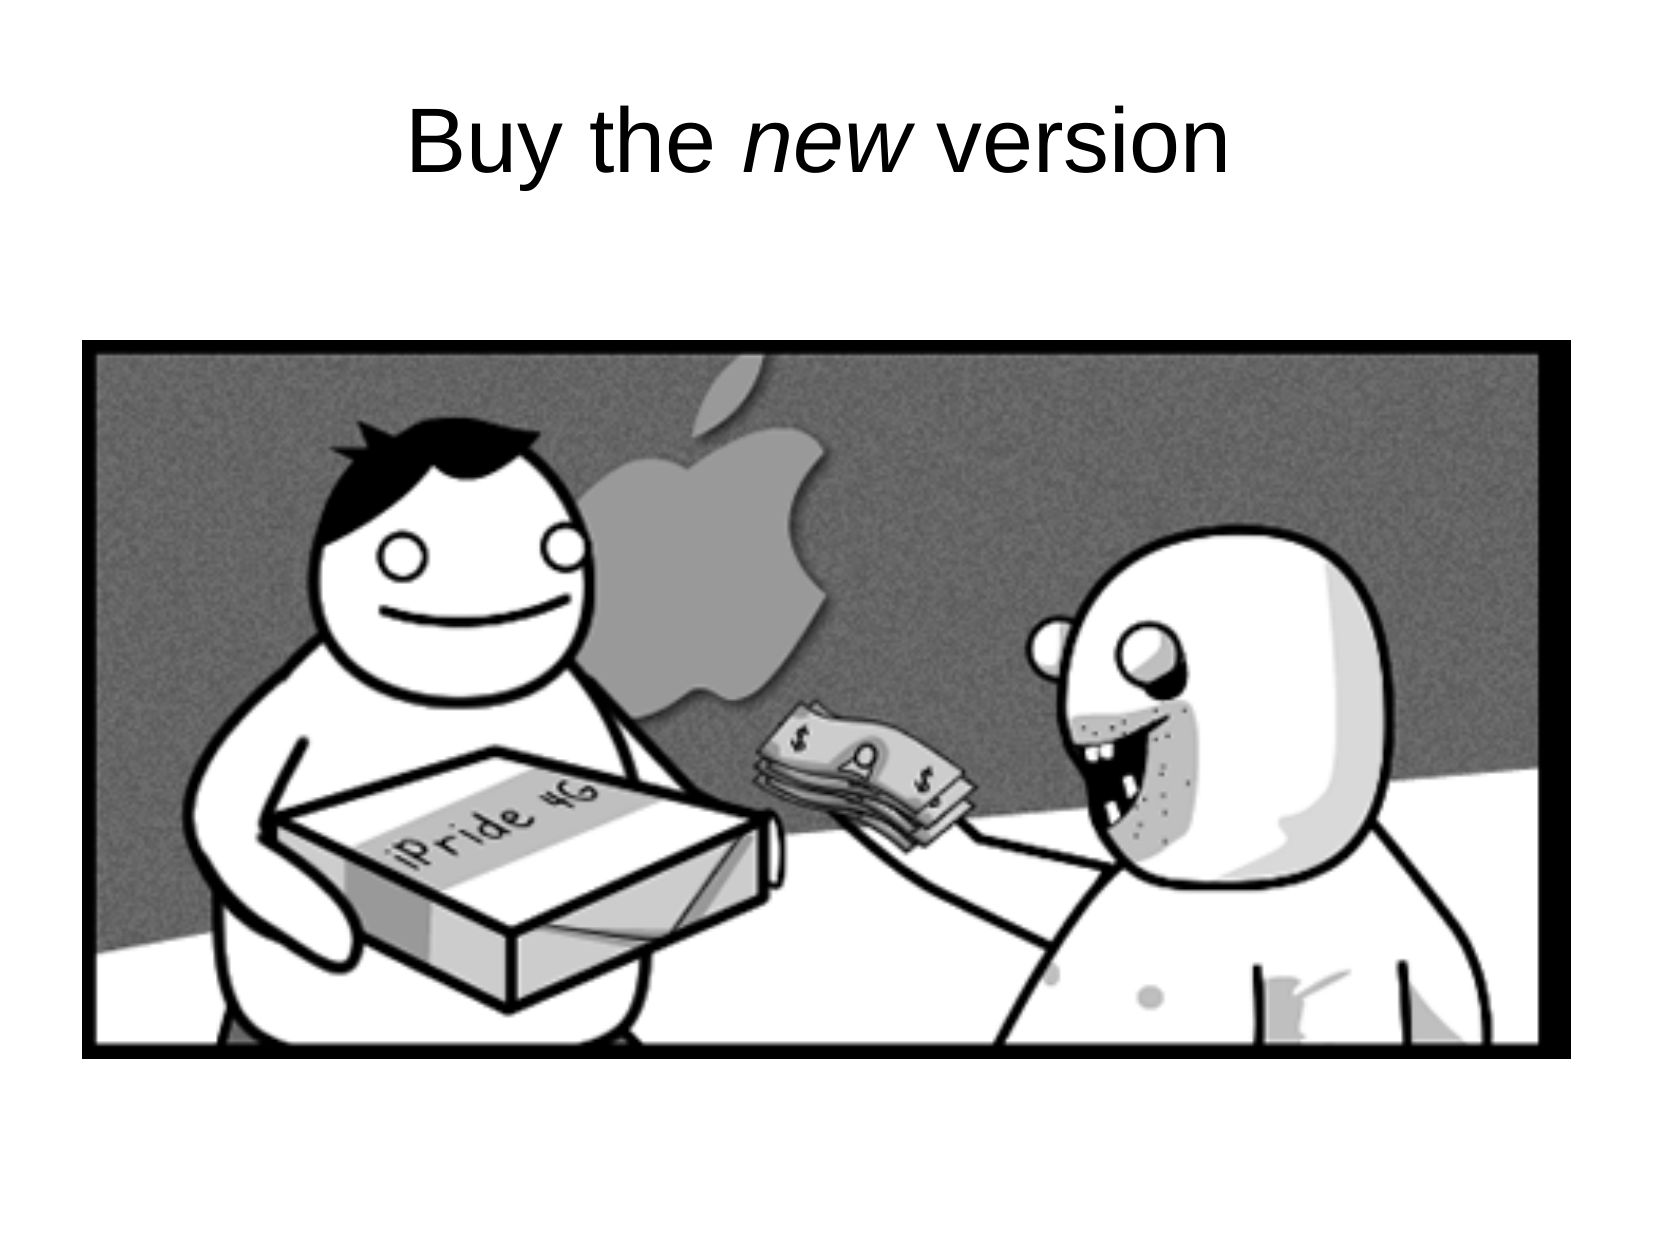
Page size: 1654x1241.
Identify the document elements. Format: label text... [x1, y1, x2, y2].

picture [82, 340, 1571, 1059]
title Buy the new version [75, 37, 1564, 245]
